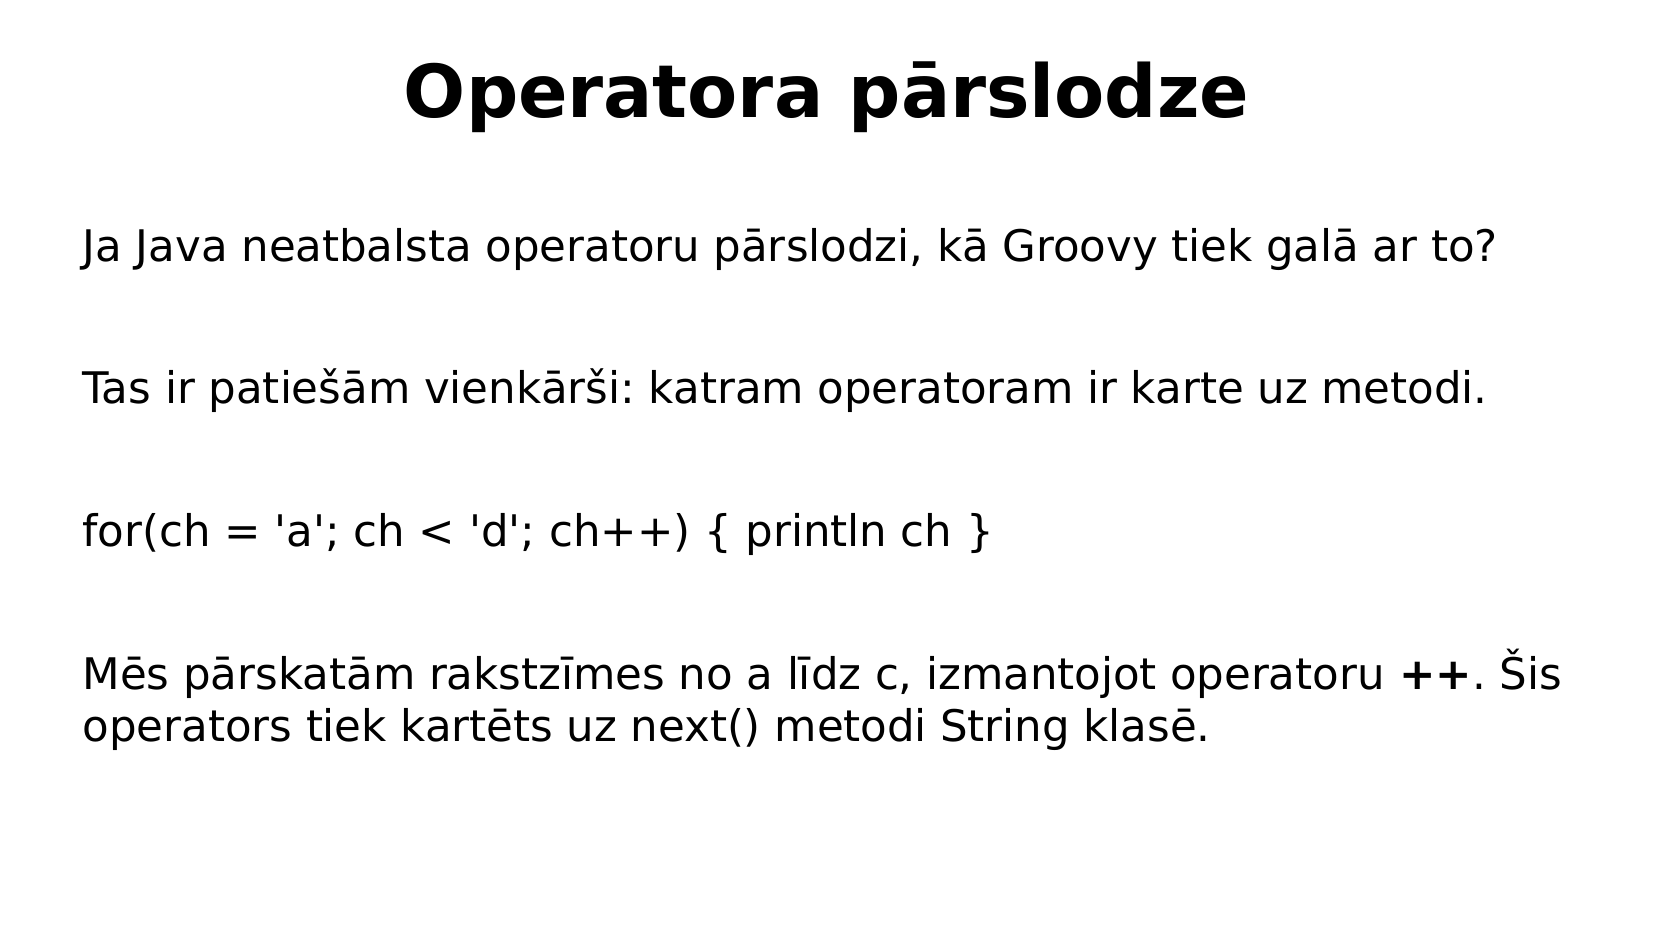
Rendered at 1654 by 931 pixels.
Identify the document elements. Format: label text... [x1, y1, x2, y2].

title Operatora pārslodze [82, 37, 1571, 147]
list Ja Java neatbalsta operatoru pārslodzi, kā Groovy tiek galā ar to? Tas ir patiešām vienkārši: katram operatoram ir karte uz metodi. for(ch = 'a'; ch < 'd'; ch++) { println ch } Mēs pārskatām rakstzīmes no a līdz c, izmantojot operatoru ++. Šis operators tiek kartēts uz next() metodi String klasē. [82, 217, 1571, 758]
